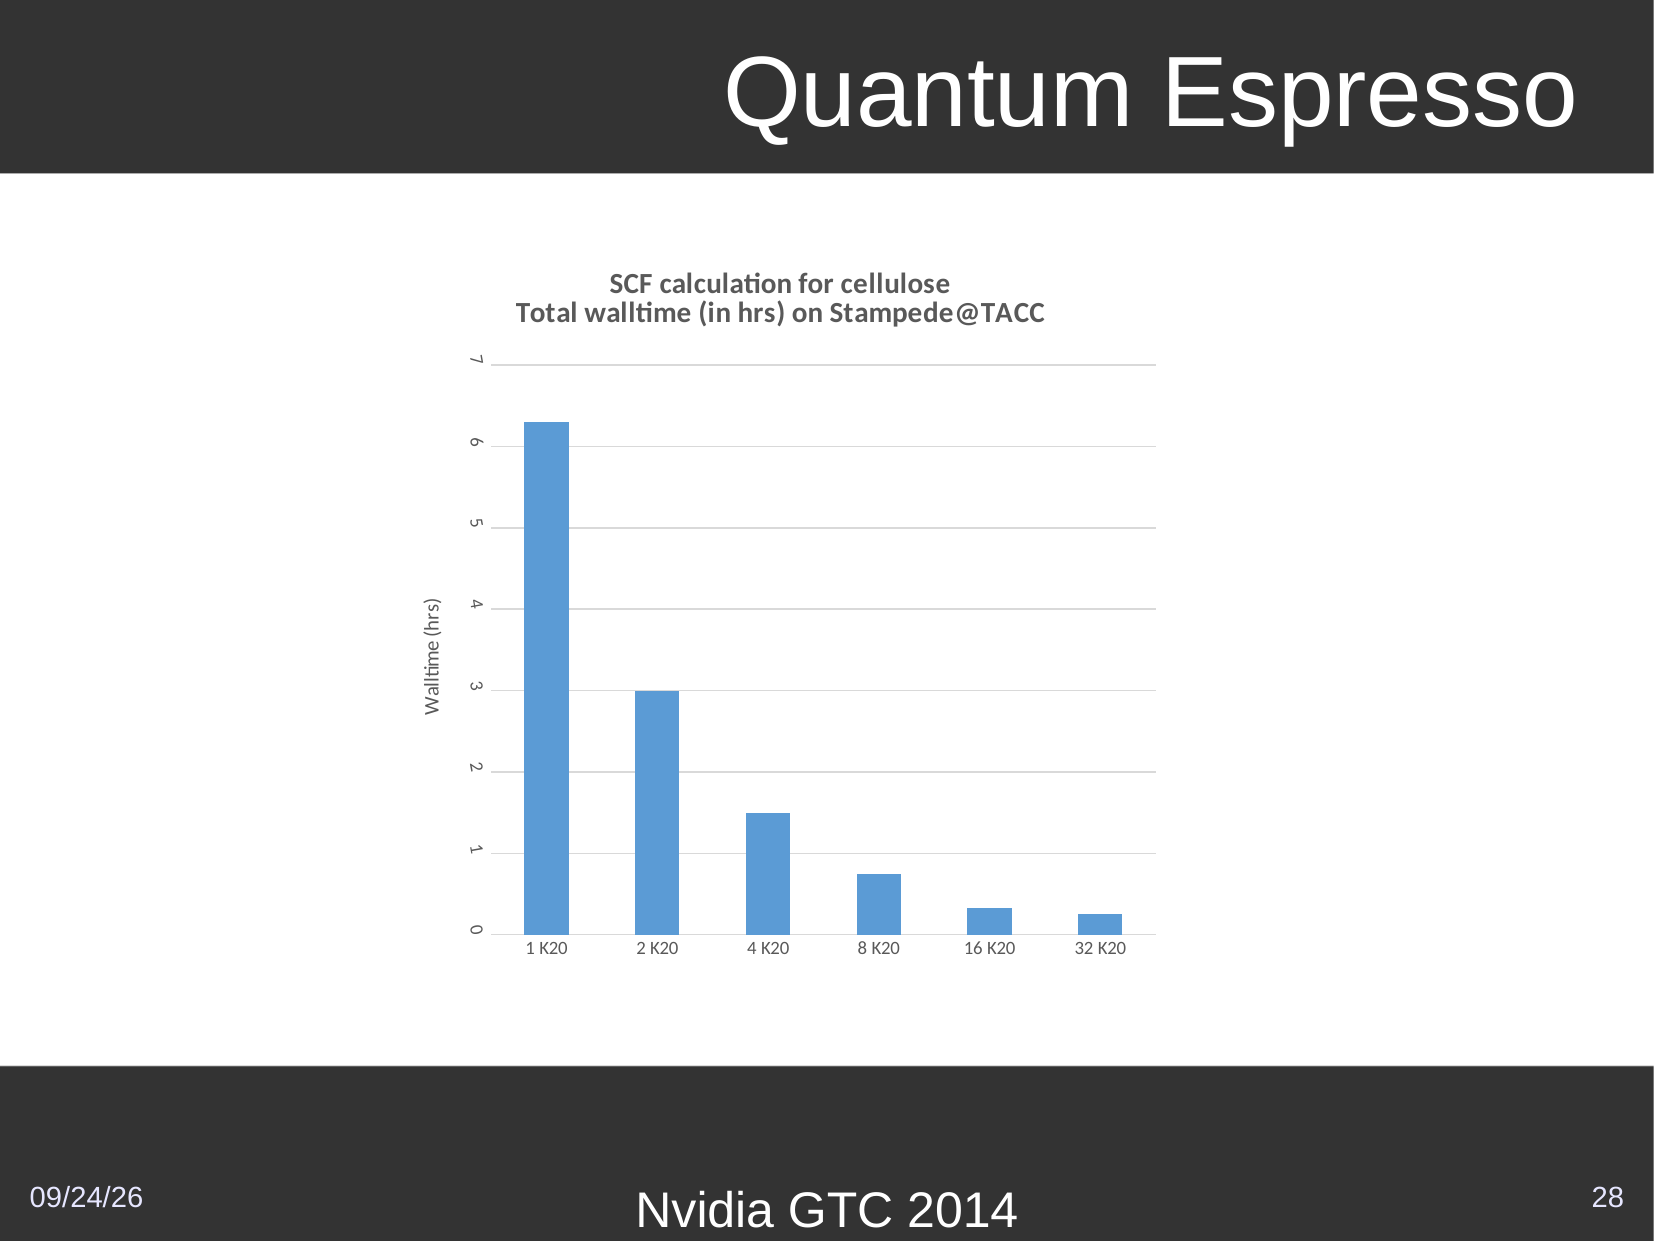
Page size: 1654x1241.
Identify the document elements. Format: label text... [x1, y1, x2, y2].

chart [390, 240, 1172, 975]
subtitle Nvidia GTC 2014 [29, 1182, 1625, 1239]
picture [0, 0, 1654, 1241]
title Quantum Espresso [90, 32, 1579, 151]
